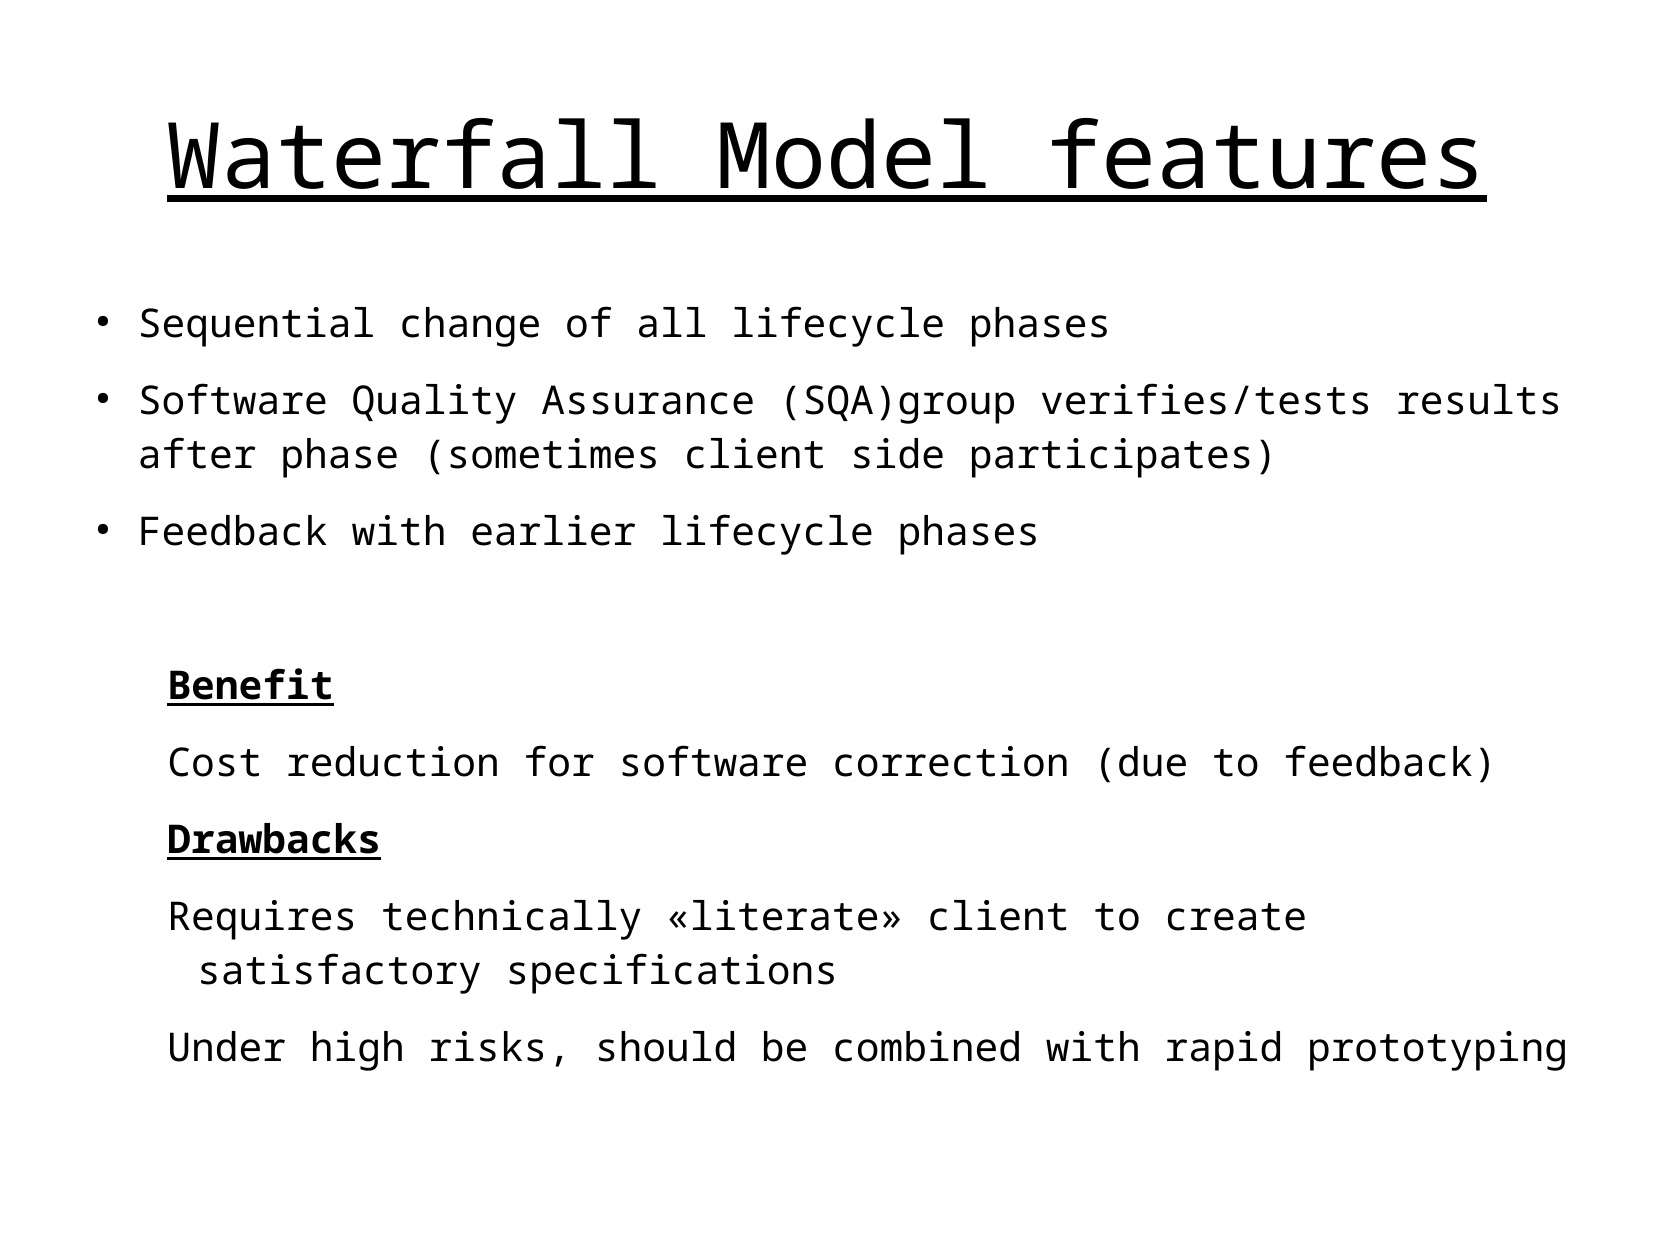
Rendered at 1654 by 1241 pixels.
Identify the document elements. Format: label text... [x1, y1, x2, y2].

list Sequential change of all lifecycle phases Software Quality Assurance (SQA)group verifies/tests results after phase (sometimes client side participates) Feedback with earlier lifecycle phases Benefit Cost reduction for software correction (due to feedback) Drawbacks Requires technically «literate» client to create satisfactory specifications Under high risks, should be combined with rapid prototyping [81, 295, 1571, 1134]
title Waterfall Model features [82, 49, 1571, 257]
